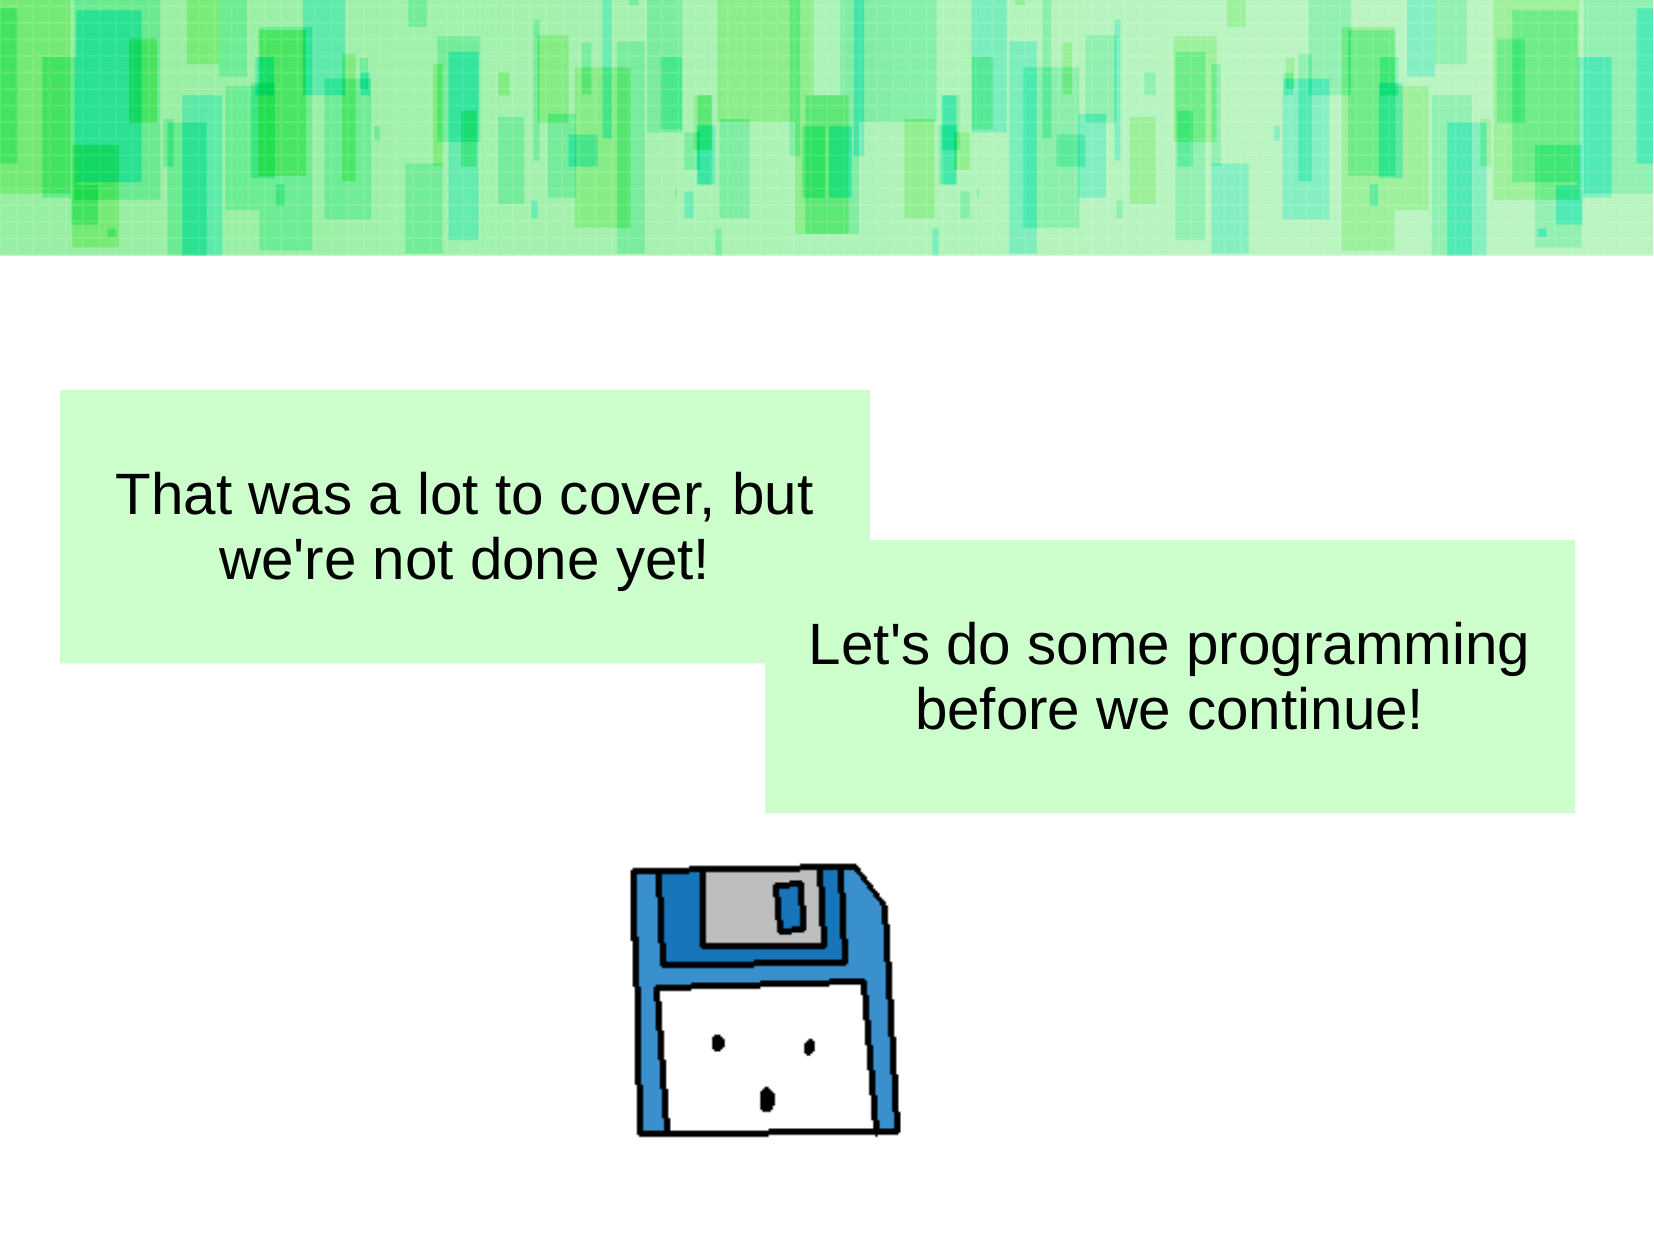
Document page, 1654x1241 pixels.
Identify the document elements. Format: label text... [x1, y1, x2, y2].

text_box Let's do some programming before we continue! [765, 540, 1576, 814]
text_box That was a lot to cover, but we're not done yet! [60, 390, 871, 664]
picture [0, 0, 1654, 1241]
